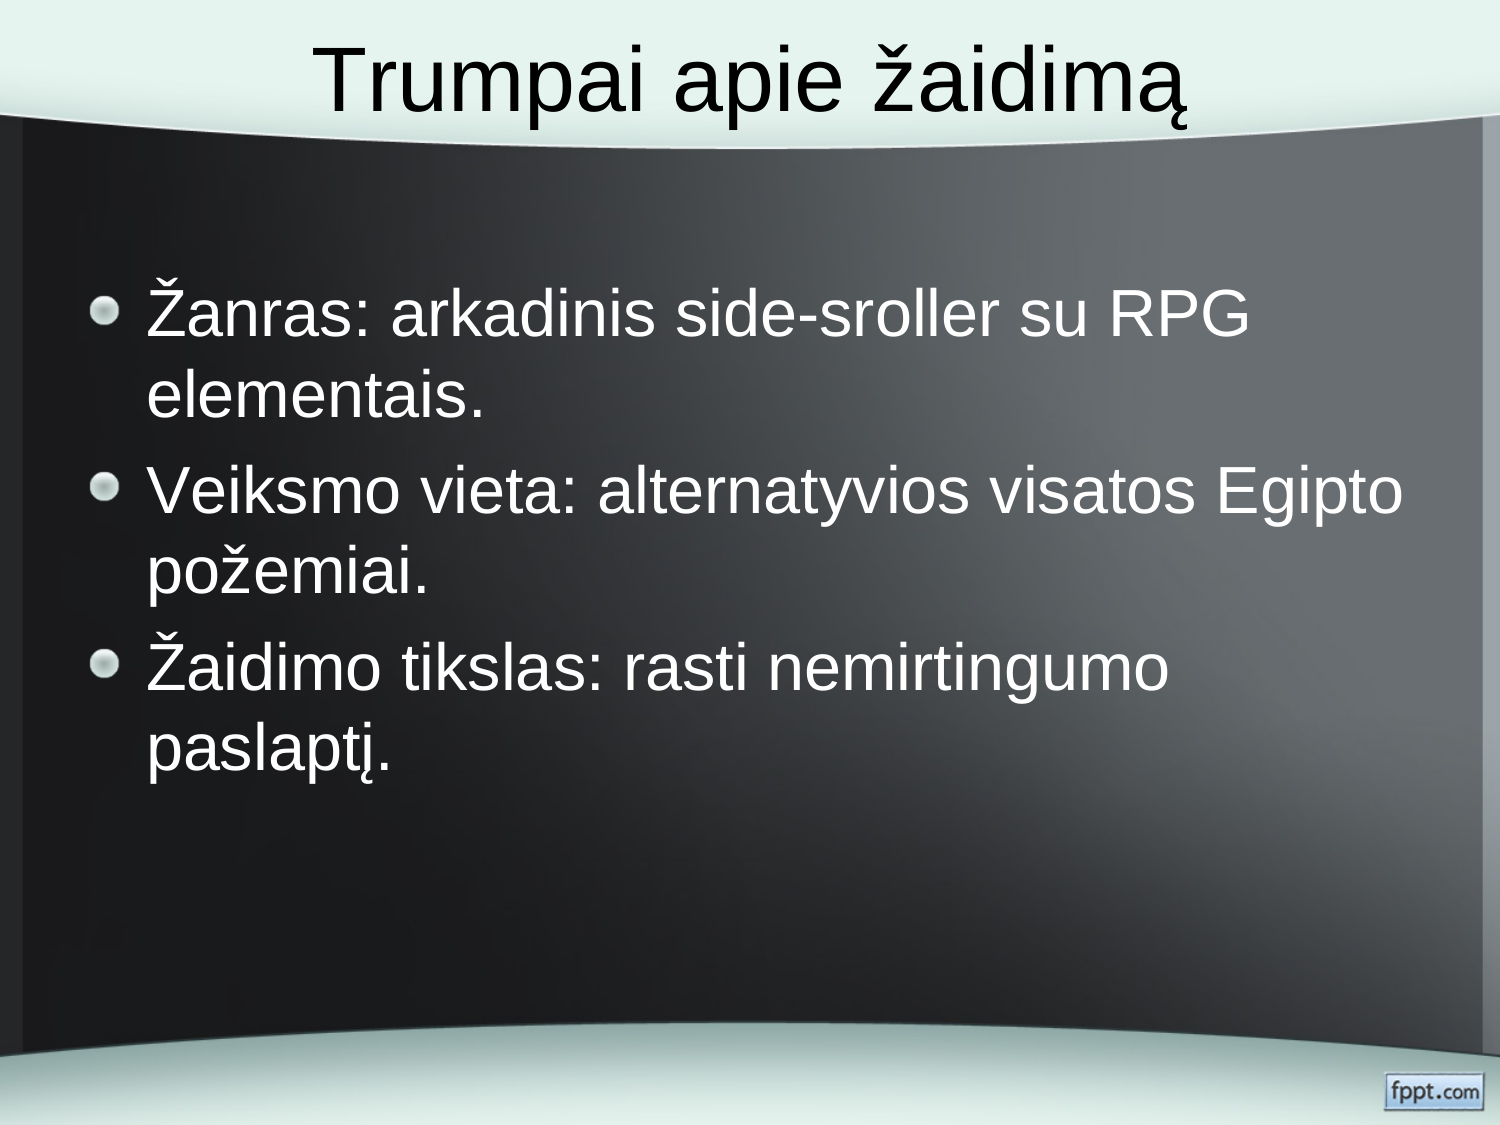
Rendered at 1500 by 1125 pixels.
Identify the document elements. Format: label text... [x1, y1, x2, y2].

picture [0, 0, 1500, 1125]
title Trumpai apie žaidimą [75, 0, 1426, 150]
list Žanras: arkadinis side-sroller su RPG elementais. Veiksmo vieta: alternatyvios visatos Egipto požemiai. Žaidimo tikslas: rasti nemirtingumo paslaptį. [75, 262, 1426, 1005]
